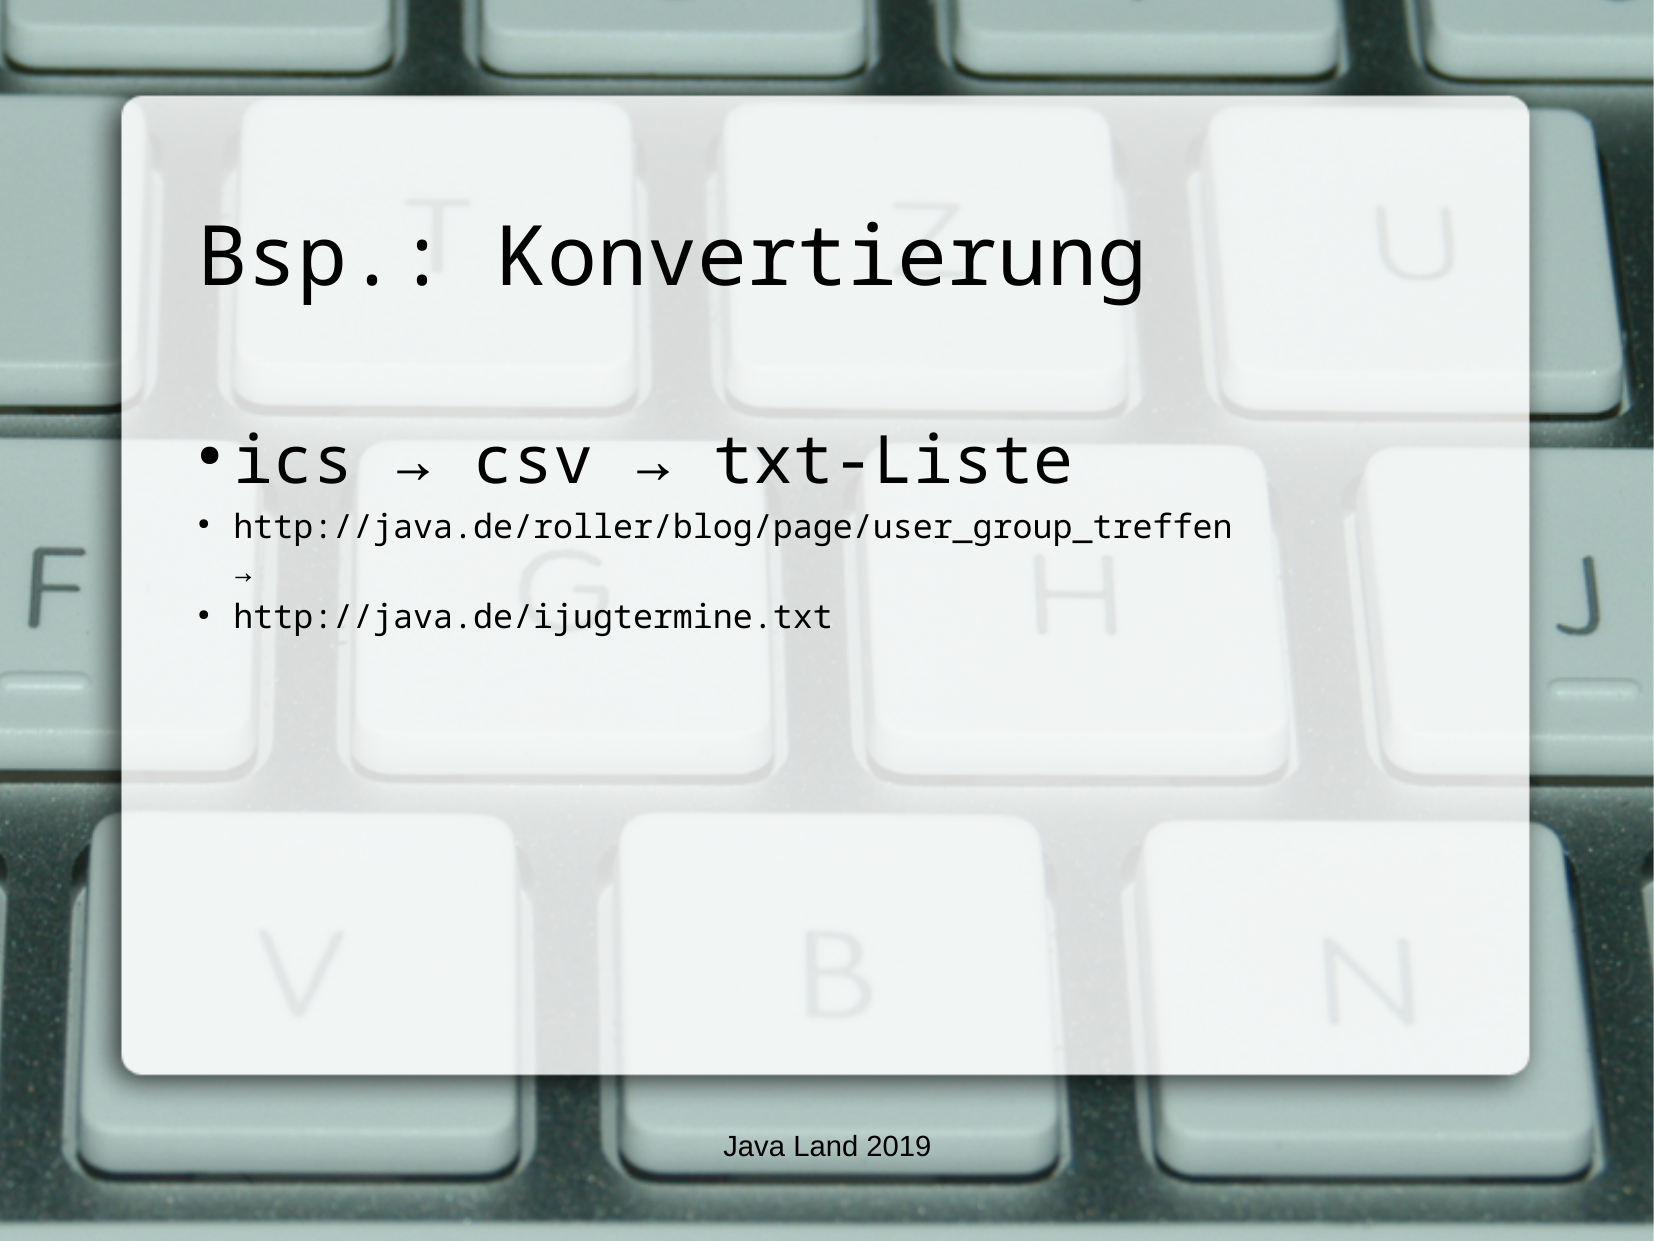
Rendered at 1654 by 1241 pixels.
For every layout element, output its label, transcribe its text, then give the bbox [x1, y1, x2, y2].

text_box Bsp.: Konvertierung ics → csv → txt-Liste http://java.de/roller/blog/page/user_group_treffen → http://java.de/ijugtermine.txt [197, 196, 1430, 932]
title [280, 170, 1436, 934]
picture [0, 0, 1654, 1241]
